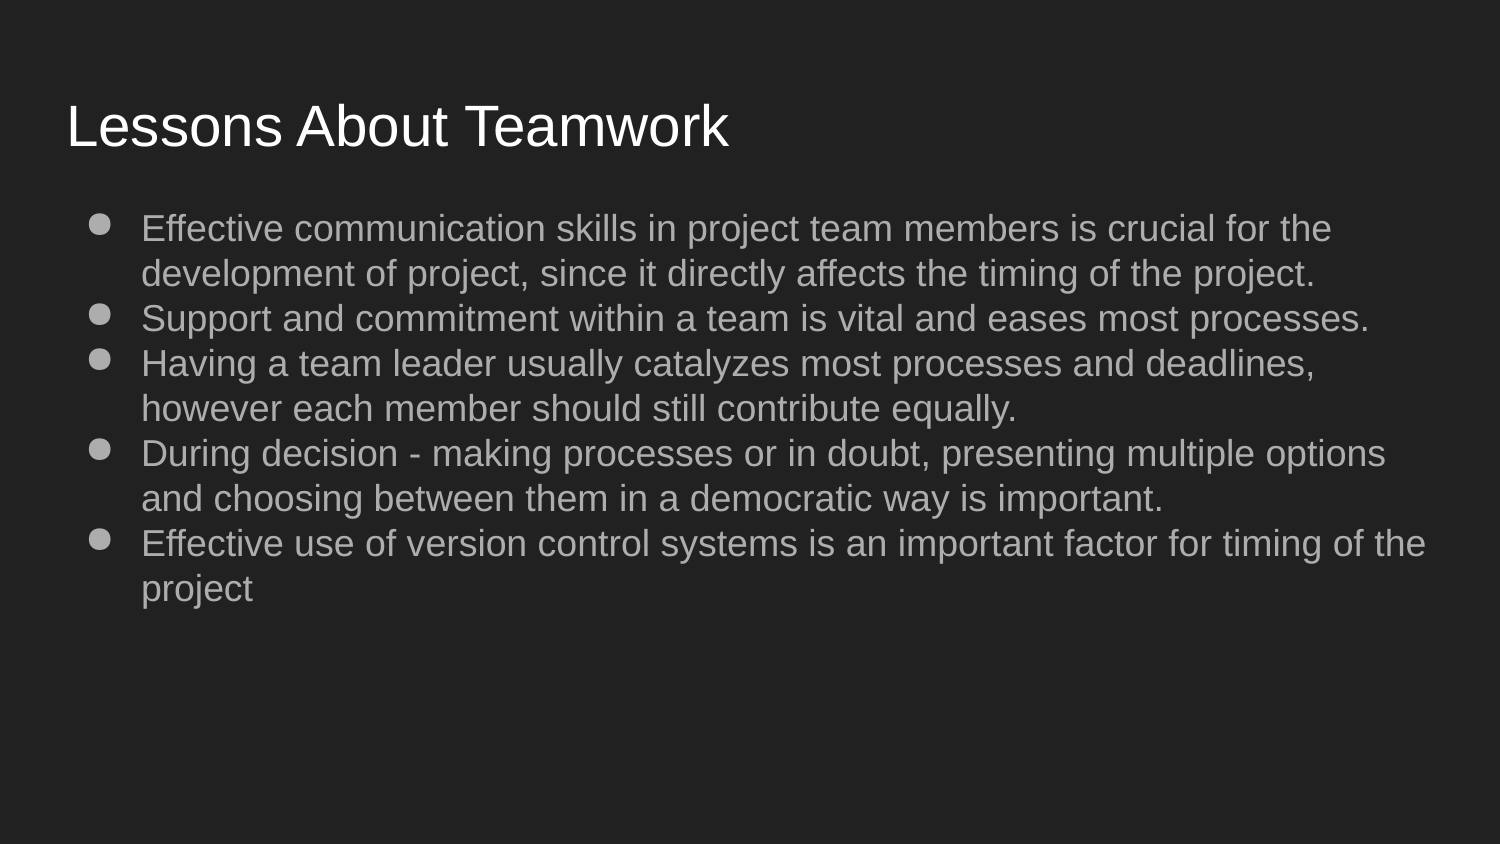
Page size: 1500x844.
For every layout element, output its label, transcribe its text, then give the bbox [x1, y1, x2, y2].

list Effective communication skills in project team members is crucial for the development of project, since it directly affects the timing of the project. Support and commitment within a team is vital and eases most processes. Having a team leader usually catalyzes most processes and deadlines, however each member should still contribute equally. During decision - making processes or in doubt, presenting multiple options and choosing between them in a democratic way is important. Effective use of version control systems is an important factor for timing of the project [51, 189, 1449, 750]
title Lessons About Teamwork [51, 72, 1449, 167]
